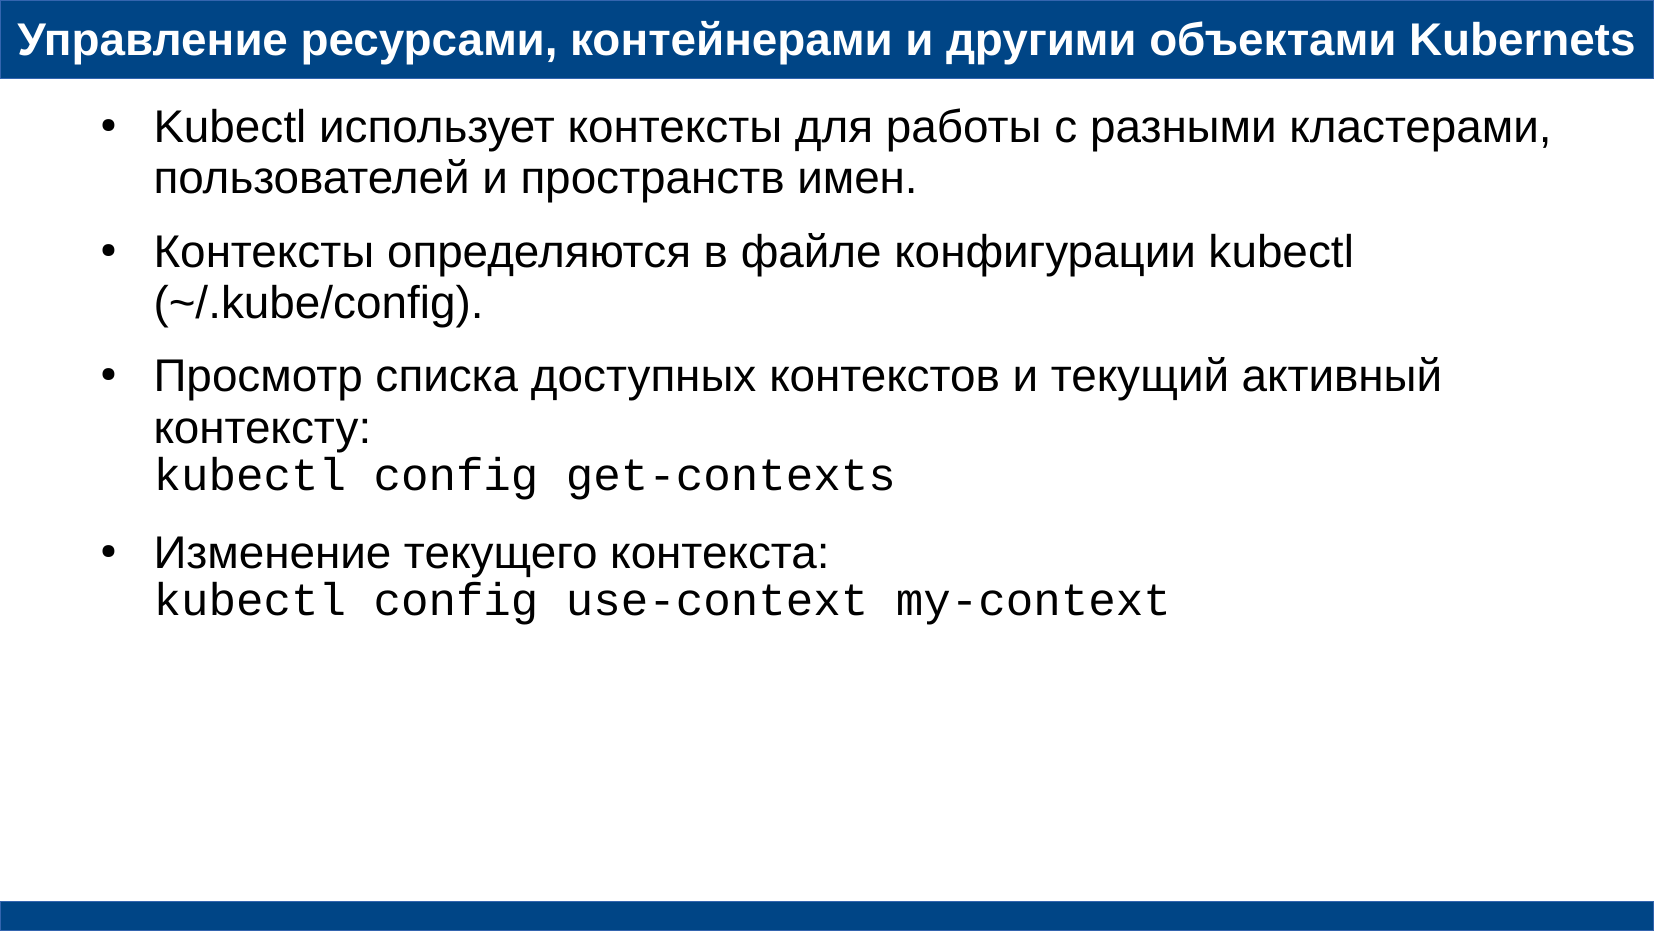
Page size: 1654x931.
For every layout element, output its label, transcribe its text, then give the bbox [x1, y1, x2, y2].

list Kubectl использует контексты для работы с разными кластерами, пользователей и пространств имен. Контексты определяются в файле конфигурации kubectl (~/.kube/config). Просмотр списка доступных контекстов и текущий активный контексту: kubectl config get-contexts Изменение текущего контекста: kubectl config use-context my-context [82, 101, 1571, 641]
title Управление ресурсами, контейнерами и другими объектами Kubernets [0, 0, 1654, 79]
